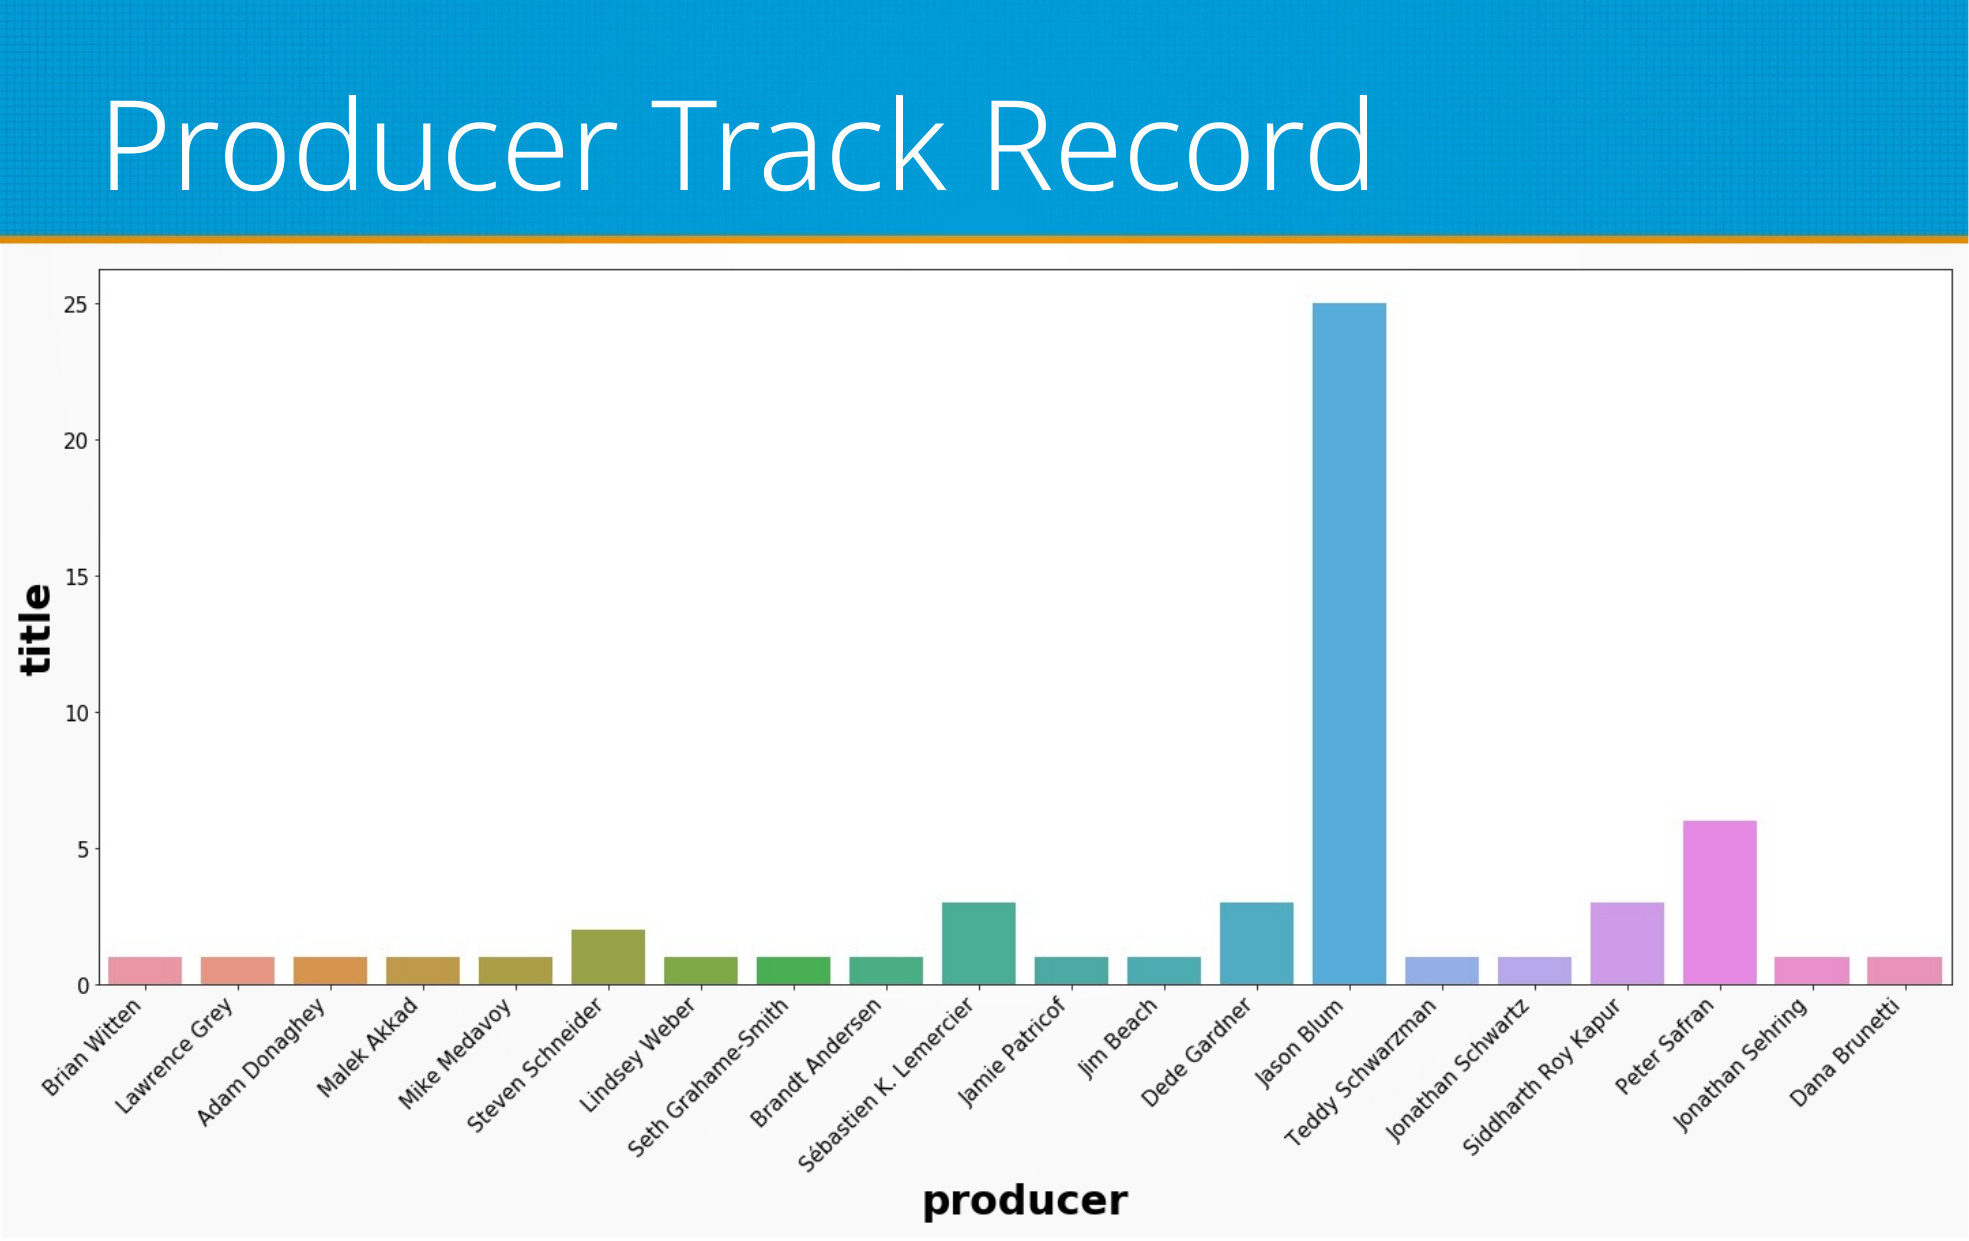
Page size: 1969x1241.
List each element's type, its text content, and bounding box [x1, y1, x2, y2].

title Producer Track Record [98, 19, 1870, 227]
picture [0, 233, 1969, 1241]
